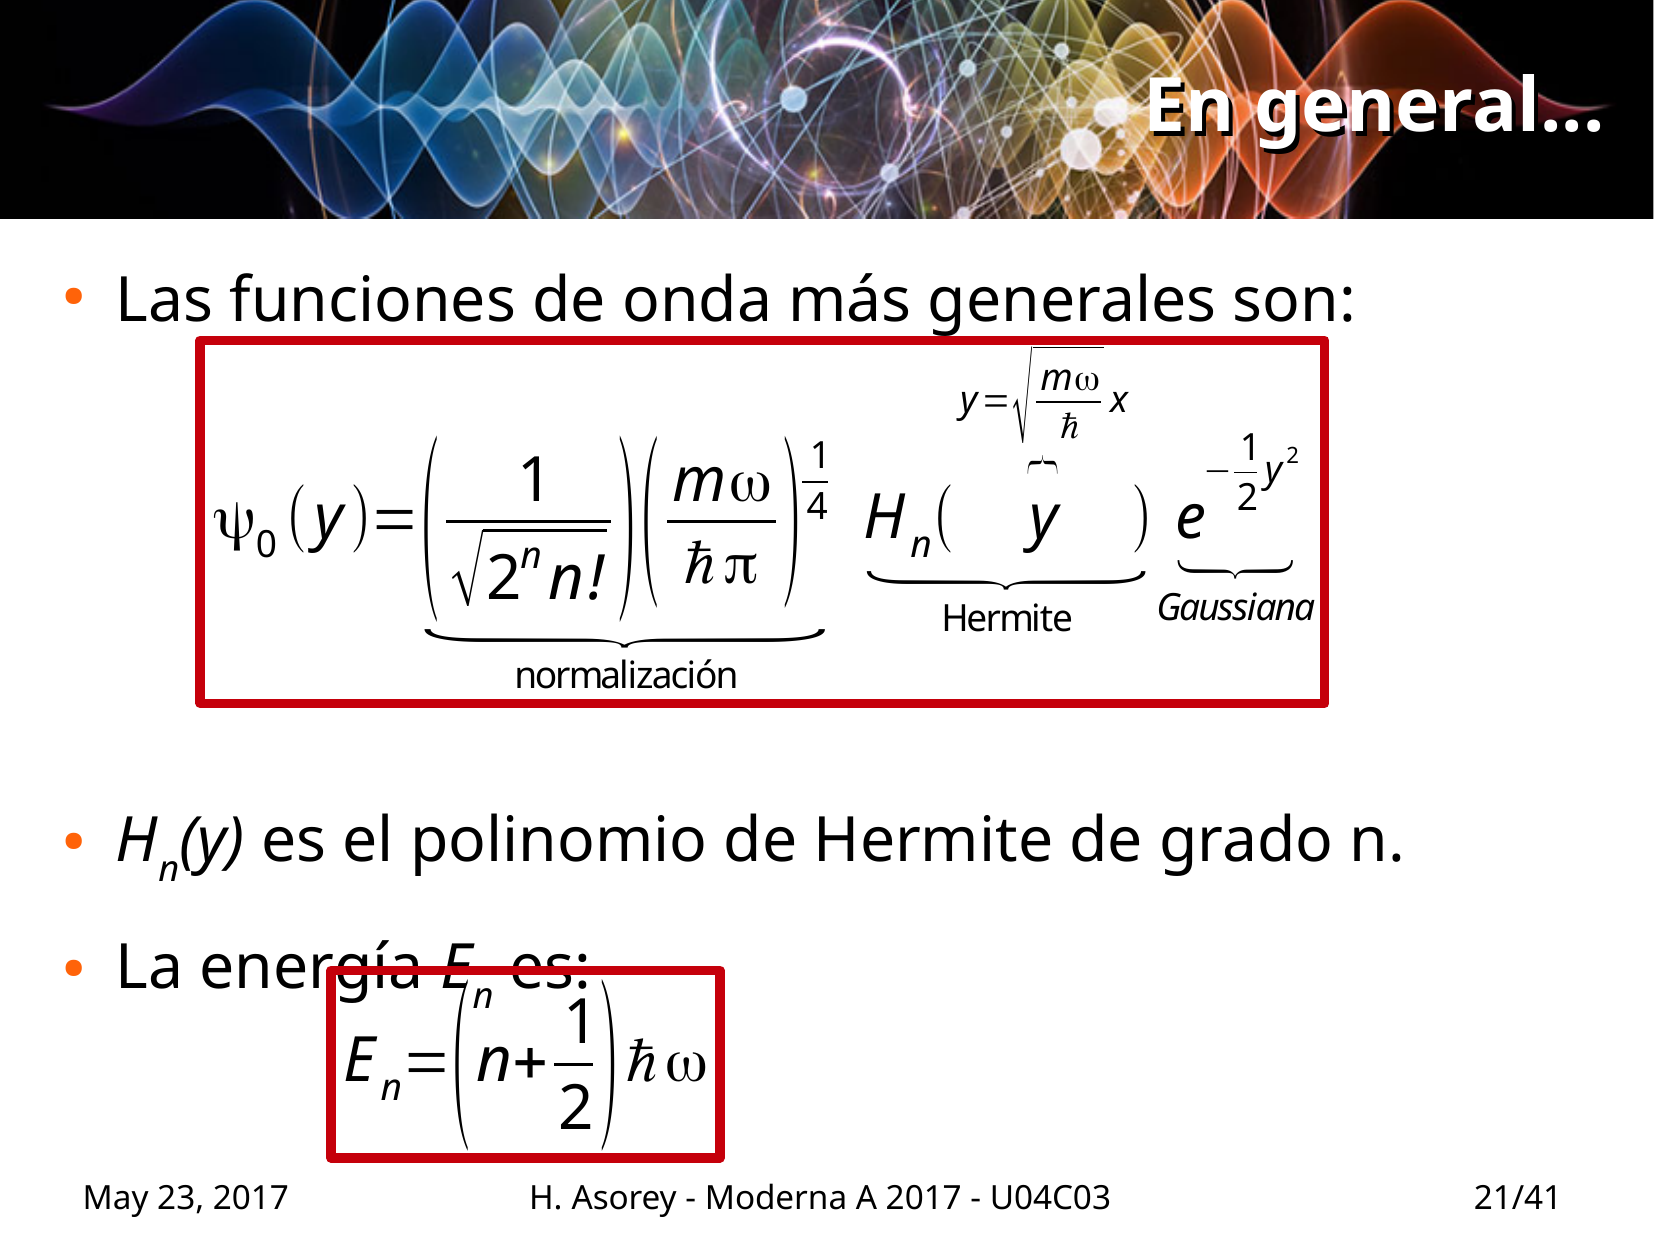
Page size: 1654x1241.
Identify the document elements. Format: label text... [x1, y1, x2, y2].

chart [204, 345, 1321, 699]
chart [335, 975, 716, 1154]
picture [0, 0, 1654, 219]
list Las funciones de onda más generales son: Hn(y) es el polinomio de Hermite de grado n. La energía En es: [45, 255, 1606, 1156]
title En general... [45, 15, 1606, 191]
